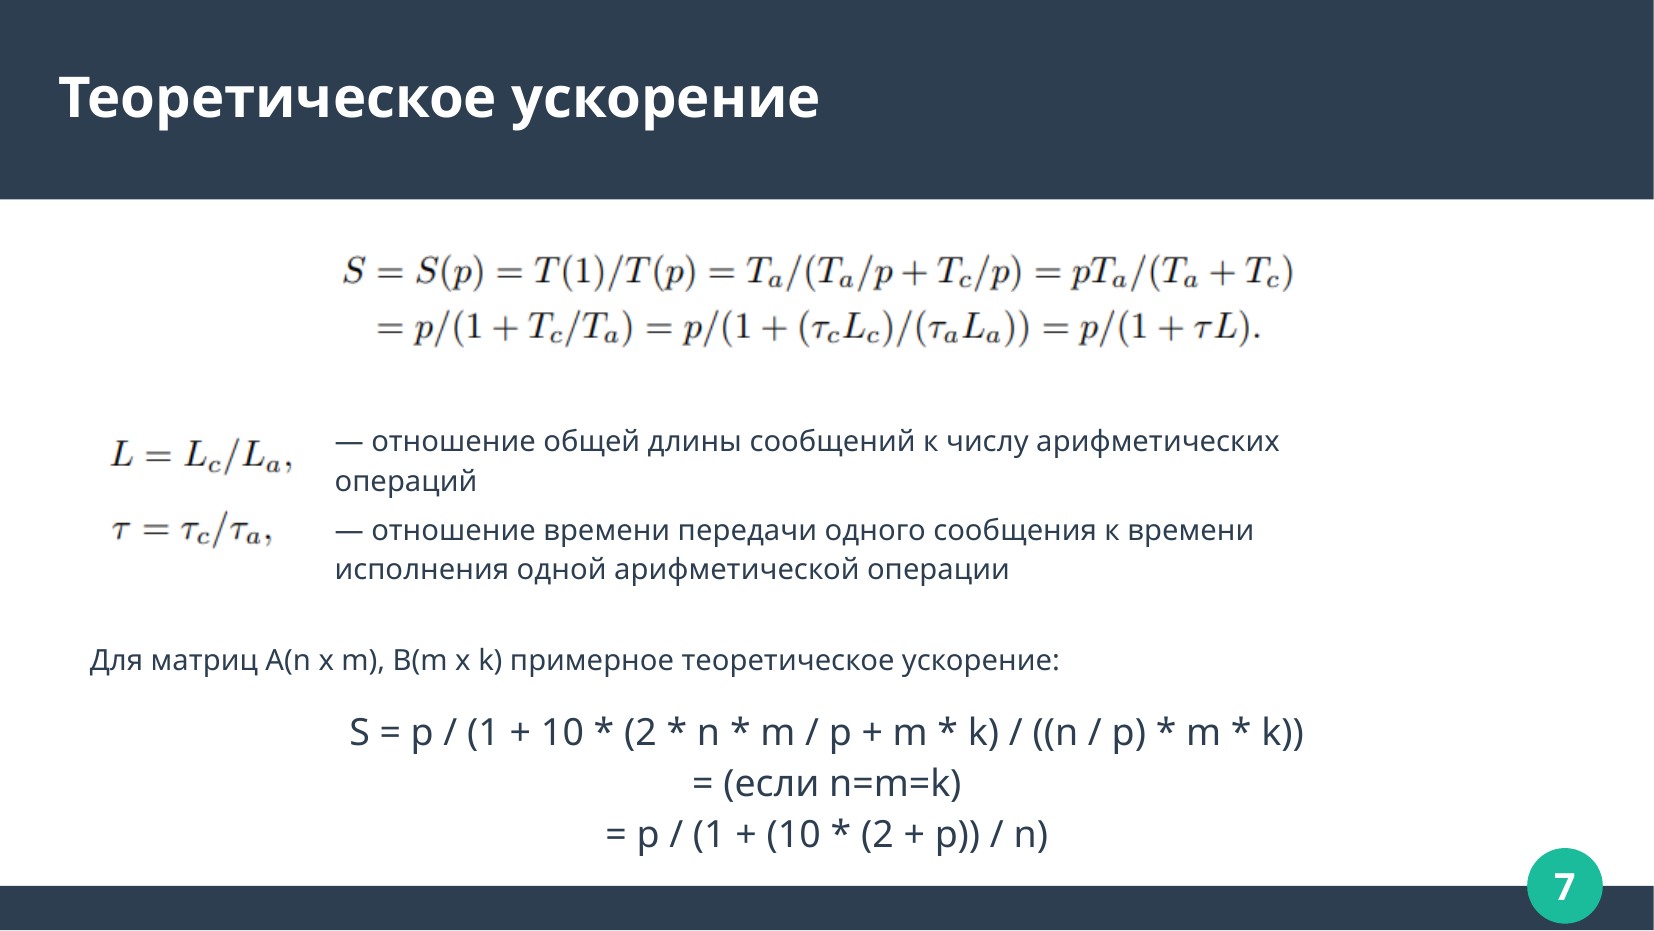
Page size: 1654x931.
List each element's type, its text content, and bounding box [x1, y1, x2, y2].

text_box — отношение времени передачи одного сообщения к времени исполнения одной арифметической операции [319, 472, 1410, 625]
picture [75, 403, 319, 563]
picture [317, 224, 1313, 357]
text_box — отношение общей длины сообщений к числу арифметических операций [319, 401, 1408, 472]
text_box Для матриц A(n x m), B(m x k) примерное теоретическое ускорение: [75, 600, 1313, 718]
title Теоретическое ускорение [59, 37, 1595, 155]
text_box S = p / (1 + 10 * (2 * n * m / p + m * k) / ((n / p) * m * k)) = (если n=m=k) = p / (1 + (10 * (2 + p)) / n) [77, 709, 1578, 855]
